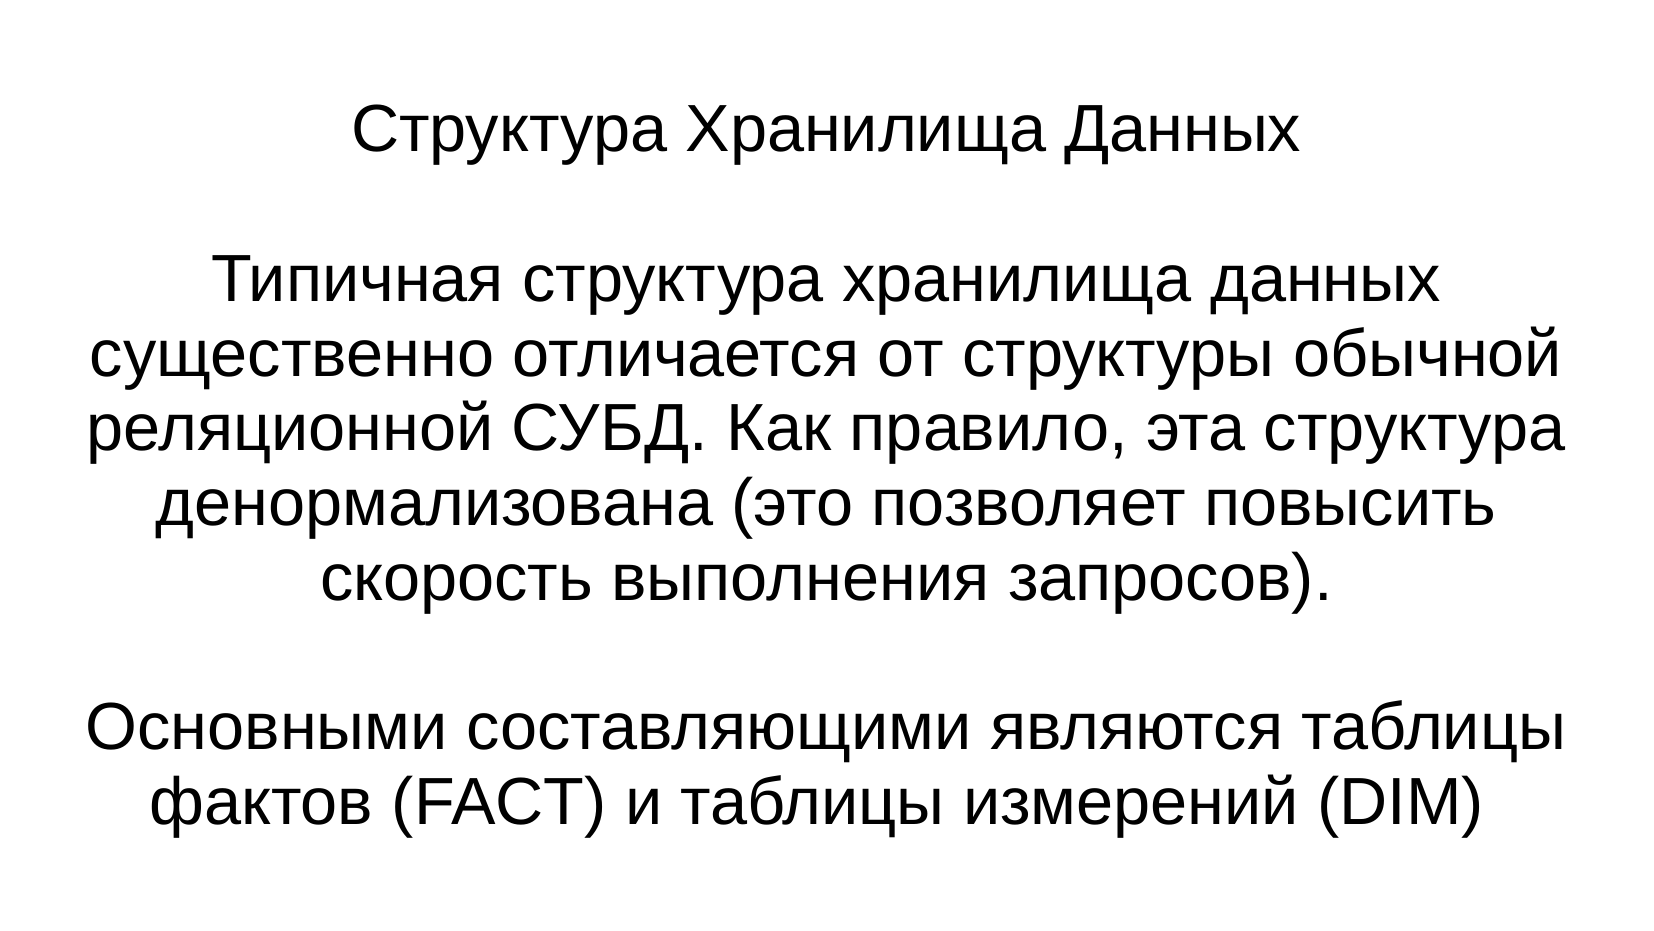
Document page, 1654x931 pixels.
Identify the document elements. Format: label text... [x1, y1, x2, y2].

subtitle Структура Хранилища Данных Типичная структура хранилища данных существенно отличается от структуры обычной реляционной СУБД. Как правило, эта структура денормализована (это позволяет повысить скорость выполнения запросов). Основными составляющими являются таблицы фактов (FACT) и таблицы измерений (DIM) [82, 60, 1571, 871]
